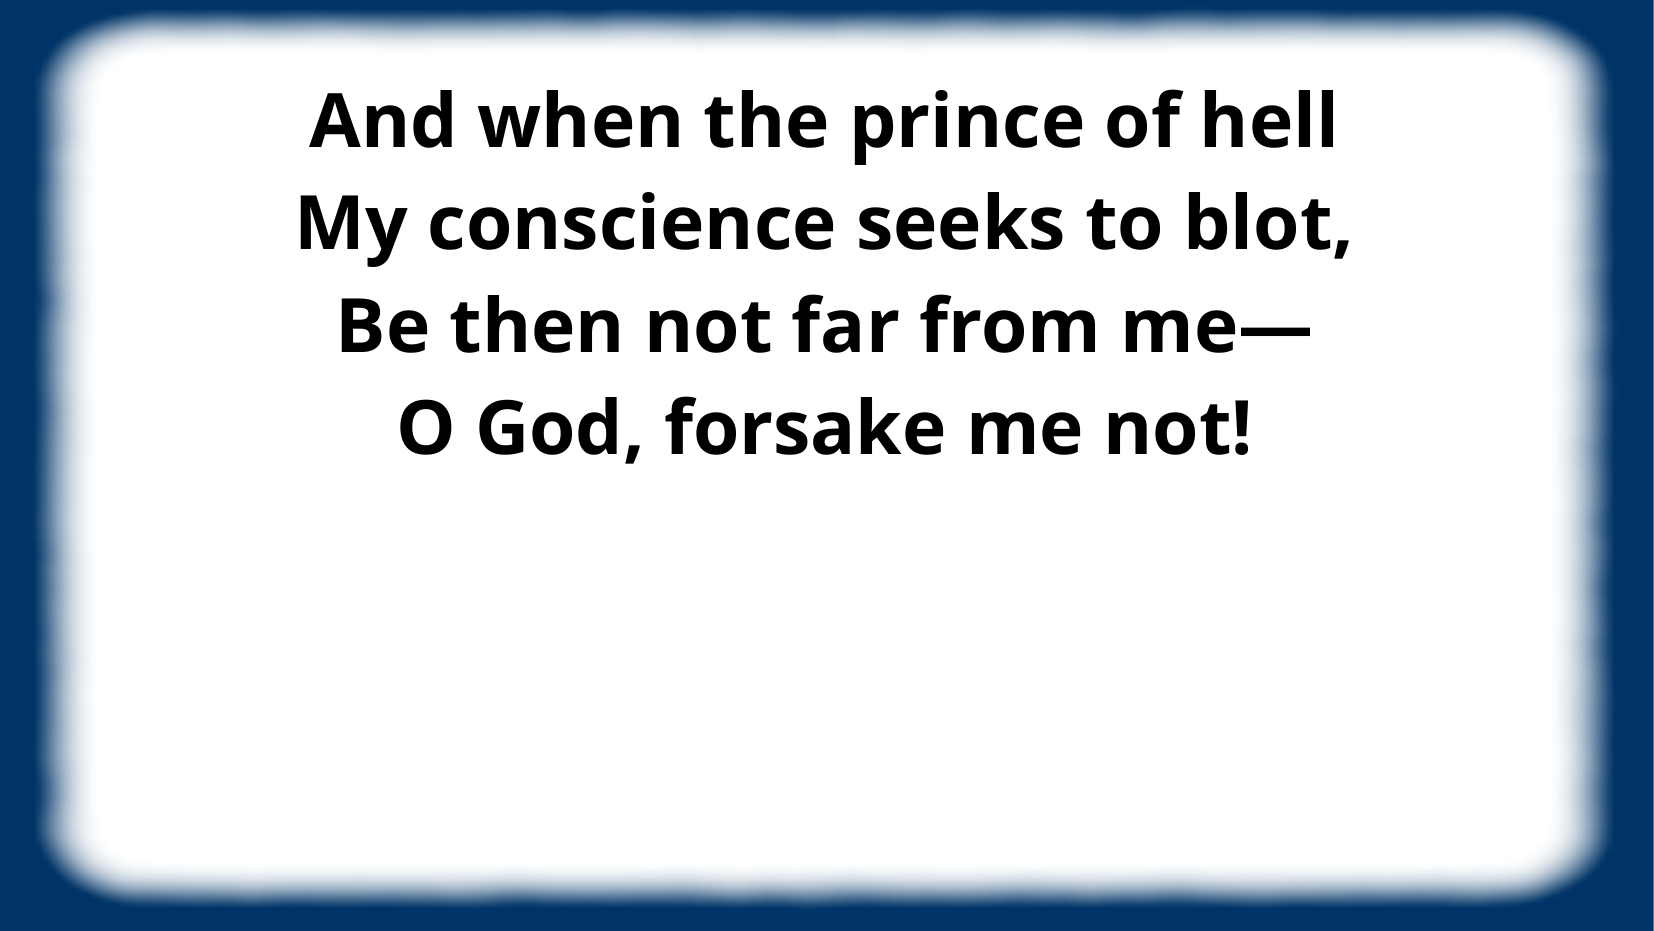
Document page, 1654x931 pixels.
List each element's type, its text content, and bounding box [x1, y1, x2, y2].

text_box And when the prince of hell My conscience seeks to blot, Be then not far from me— O God, forsake me not! [105, 60, 1546, 473]
picture [0, 0, 1654, 931]
